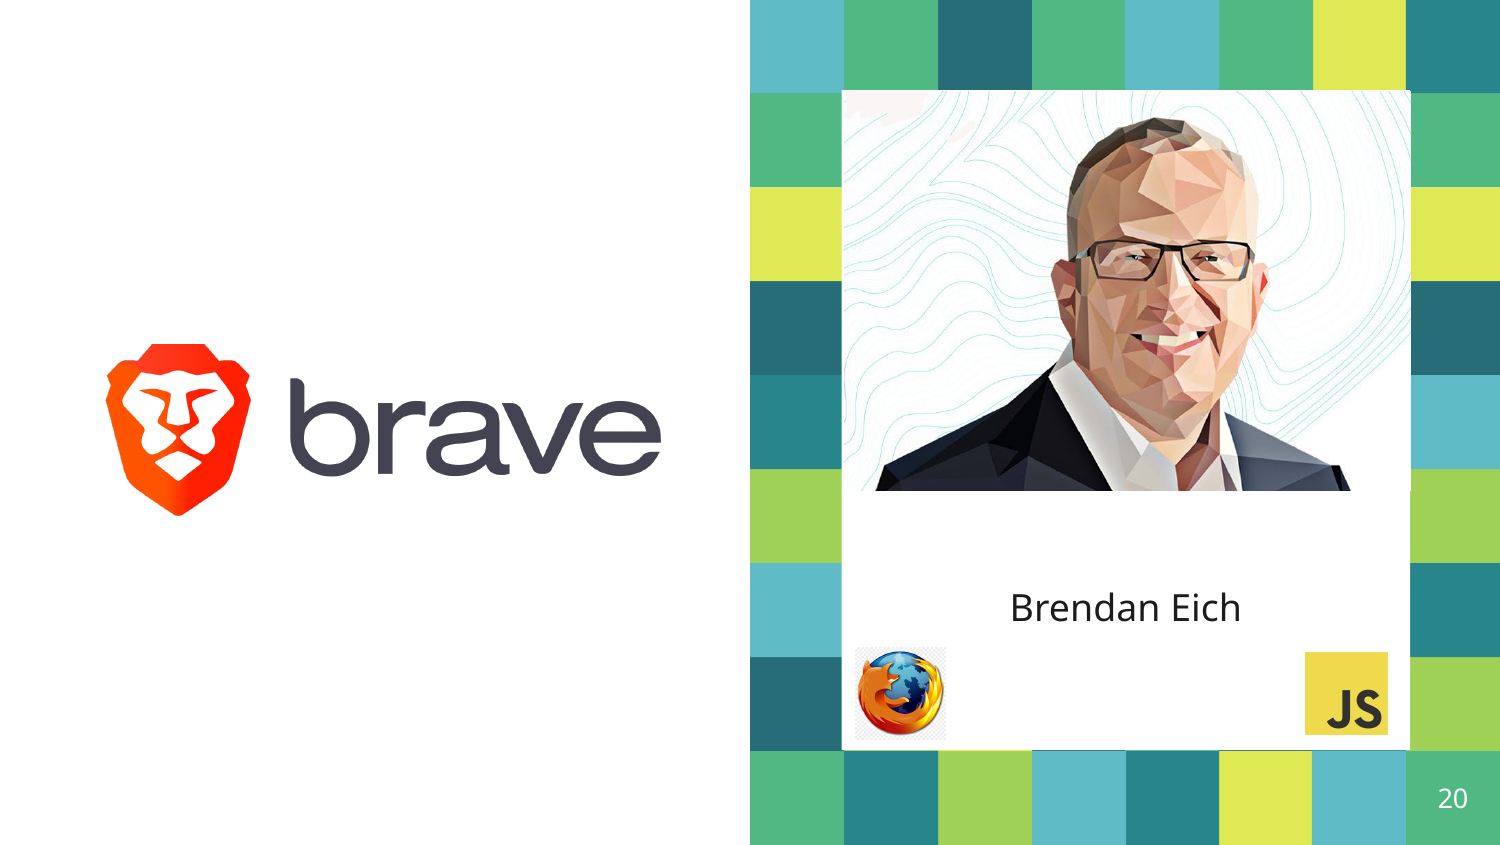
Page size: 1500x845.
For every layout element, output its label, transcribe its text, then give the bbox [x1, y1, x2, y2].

text_box 20 [1405, 750, 1500, 845]
text_box Brendan Eich [841, 573, 1411, 648]
text_box [841, 648, 1411, 751]
picture [1305, 652, 1388, 736]
picture [855, 647, 946, 740]
picture [105, 344, 661, 516]
text_box [841, 90, 1411, 573]
picture [844, 91, 1411, 491]
